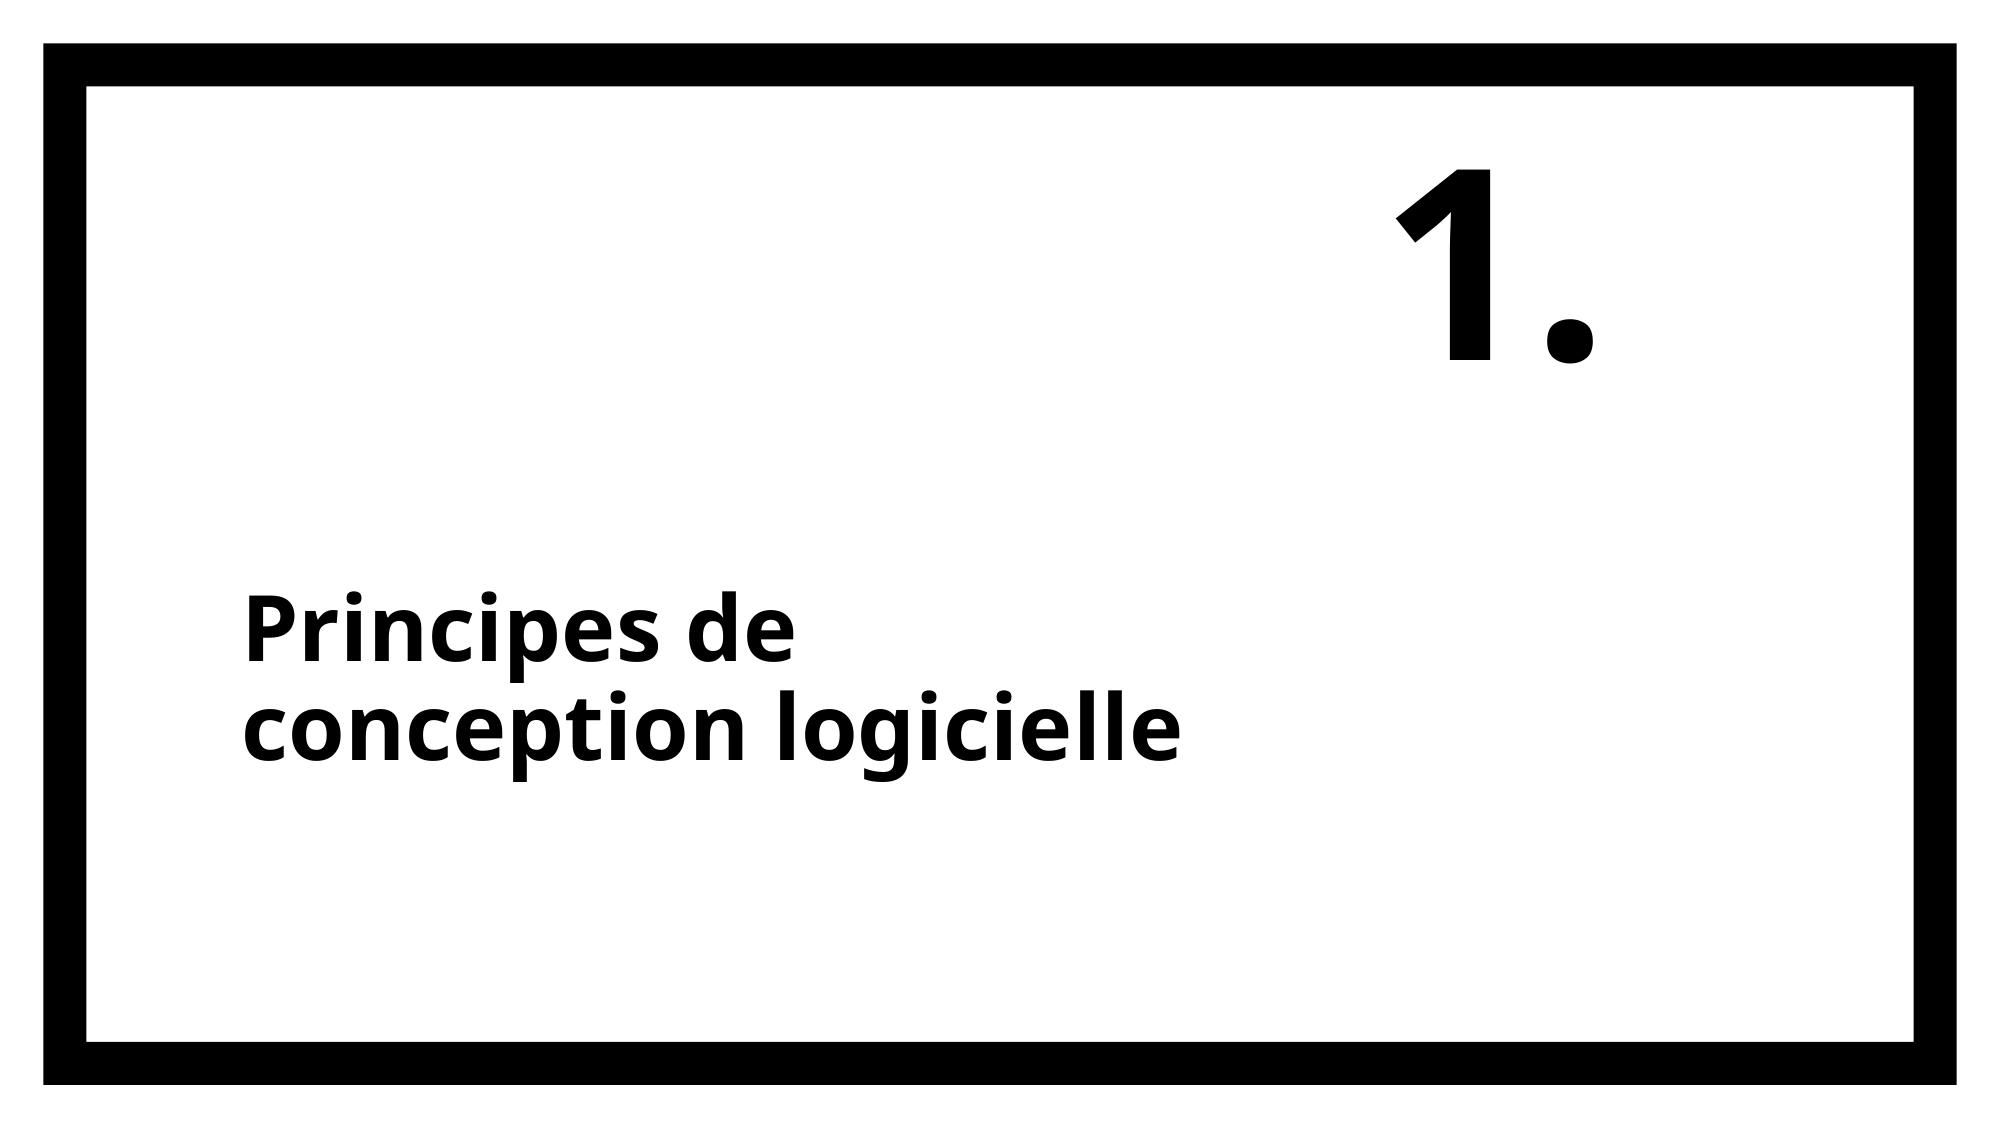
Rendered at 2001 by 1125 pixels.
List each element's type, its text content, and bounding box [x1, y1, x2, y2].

text_box Principes de conception logicielle [221, 546, 1305, 801]
text_box 1. [1360, 73, 1849, 497]
